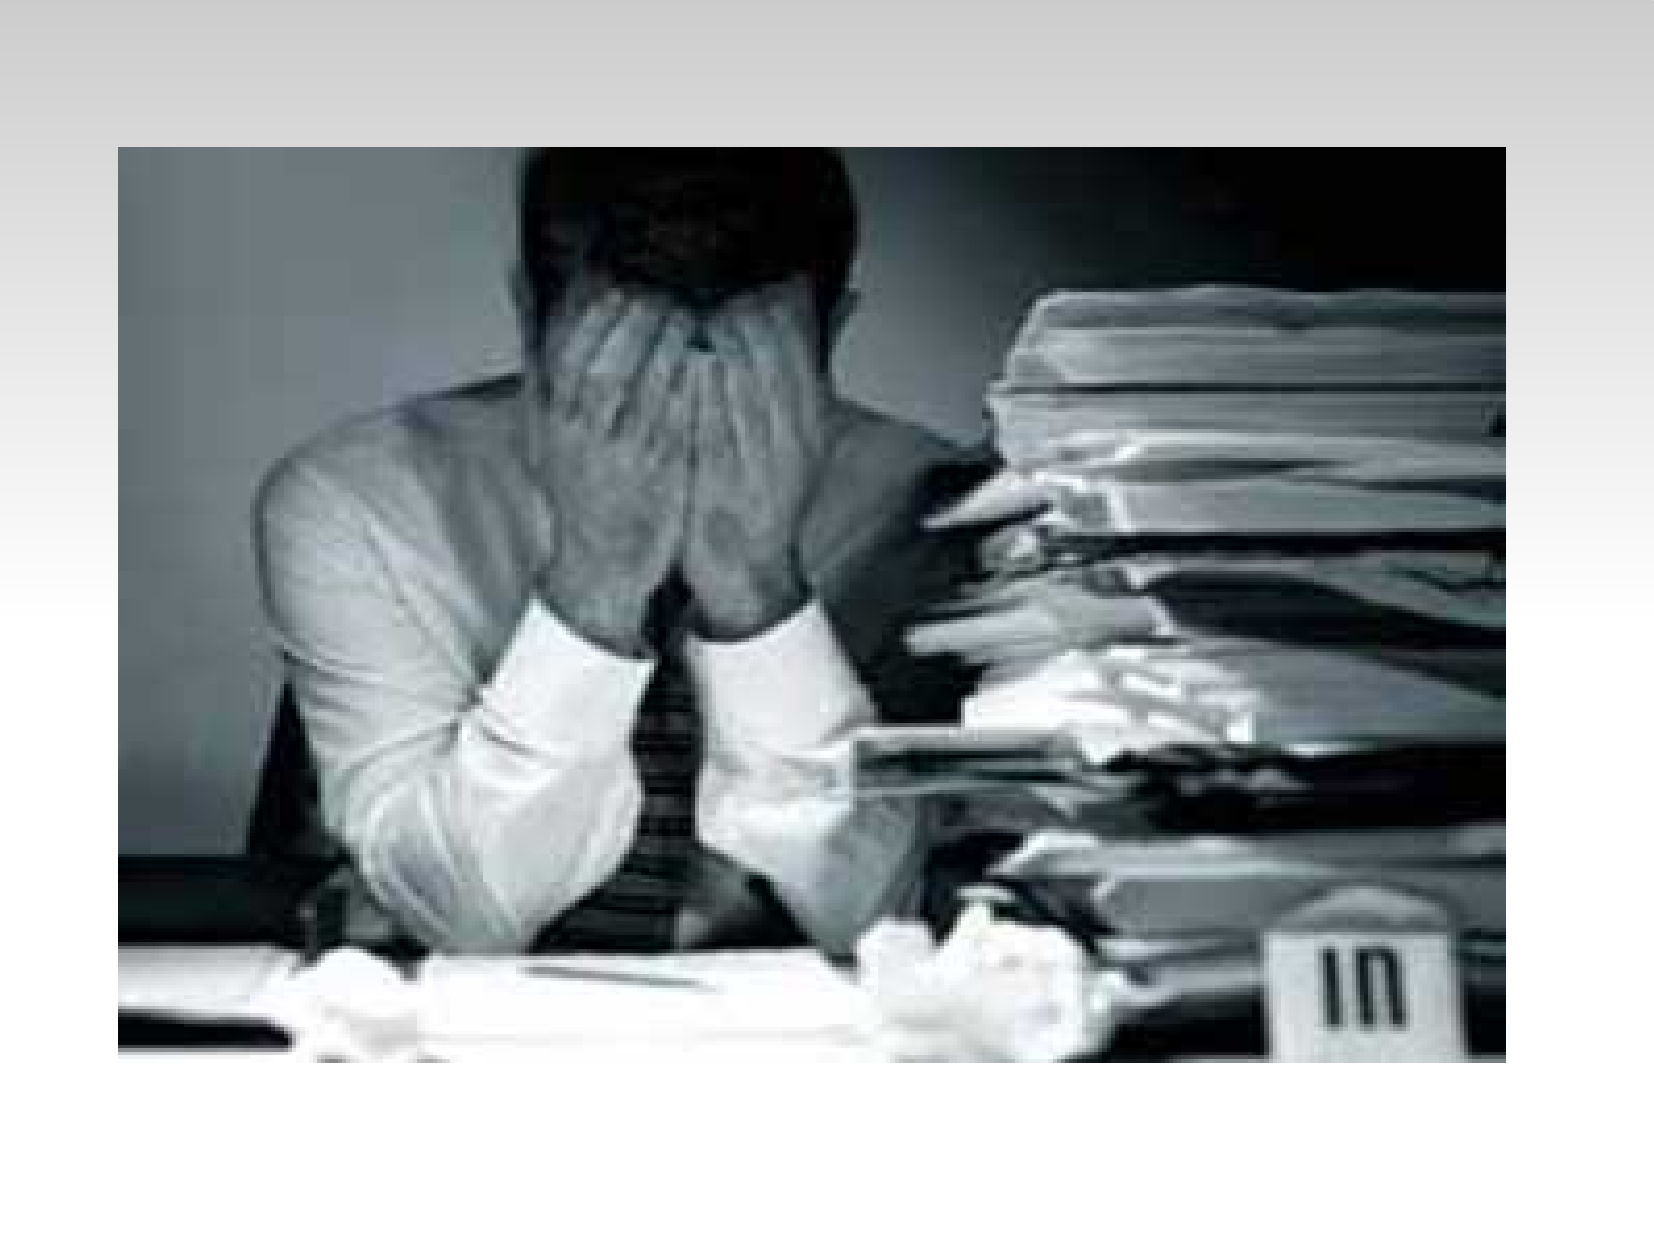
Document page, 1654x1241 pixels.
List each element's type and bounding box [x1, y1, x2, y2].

picture [118, 147, 1506, 1063]
